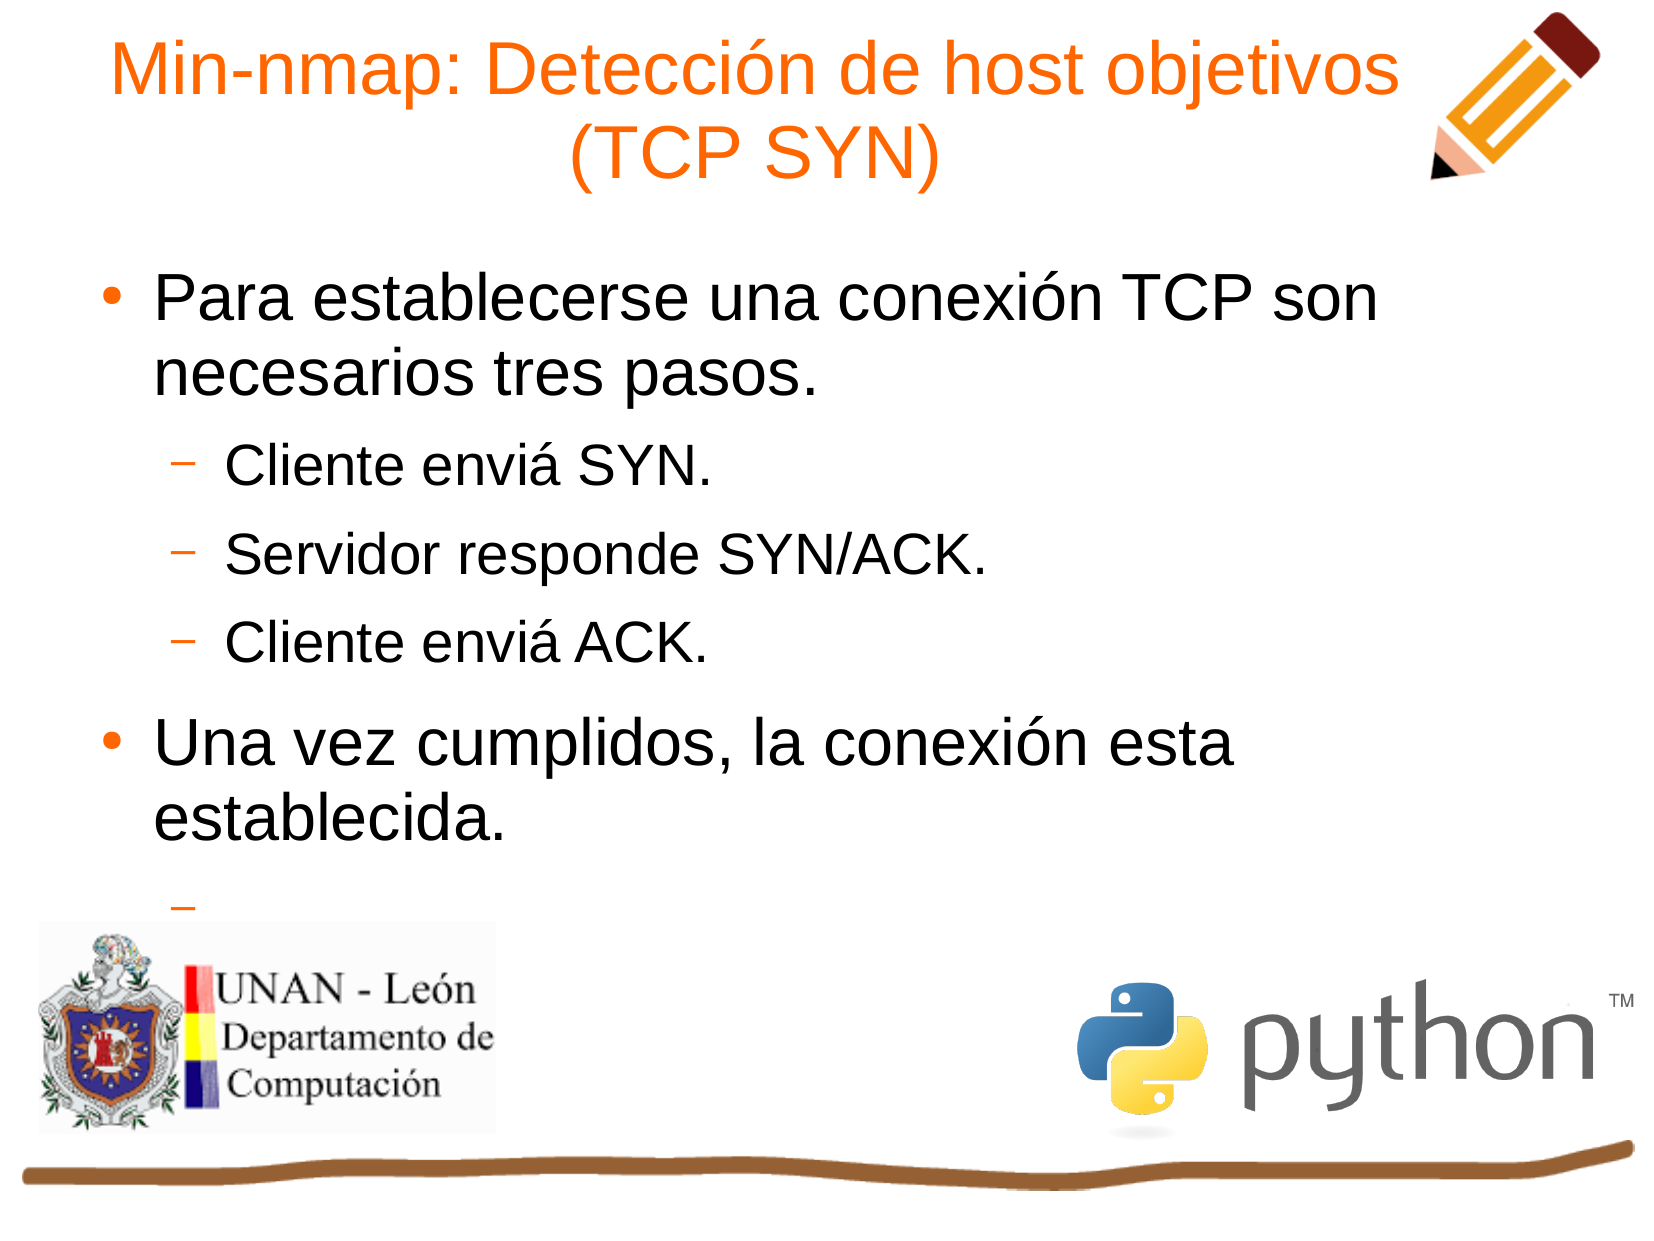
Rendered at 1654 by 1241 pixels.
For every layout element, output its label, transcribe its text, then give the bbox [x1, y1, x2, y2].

picture [1430, 12, 1601, 181]
list Para establecerse una conexión TCP son necesarios tres pasos. Cliente enviá SYN. Servidor responde SYN/ACK. Cliente enviá ACK. Una vez cumplidos, la conexión esta establecida. [82, 259, 1583, 875]
picture [22, 970, 1647, 1191]
title Min-nmap: Detección de host objetivos (TCP SYN) [82, 26, 1430, 195]
picture [38, 921, 497, 1134]
